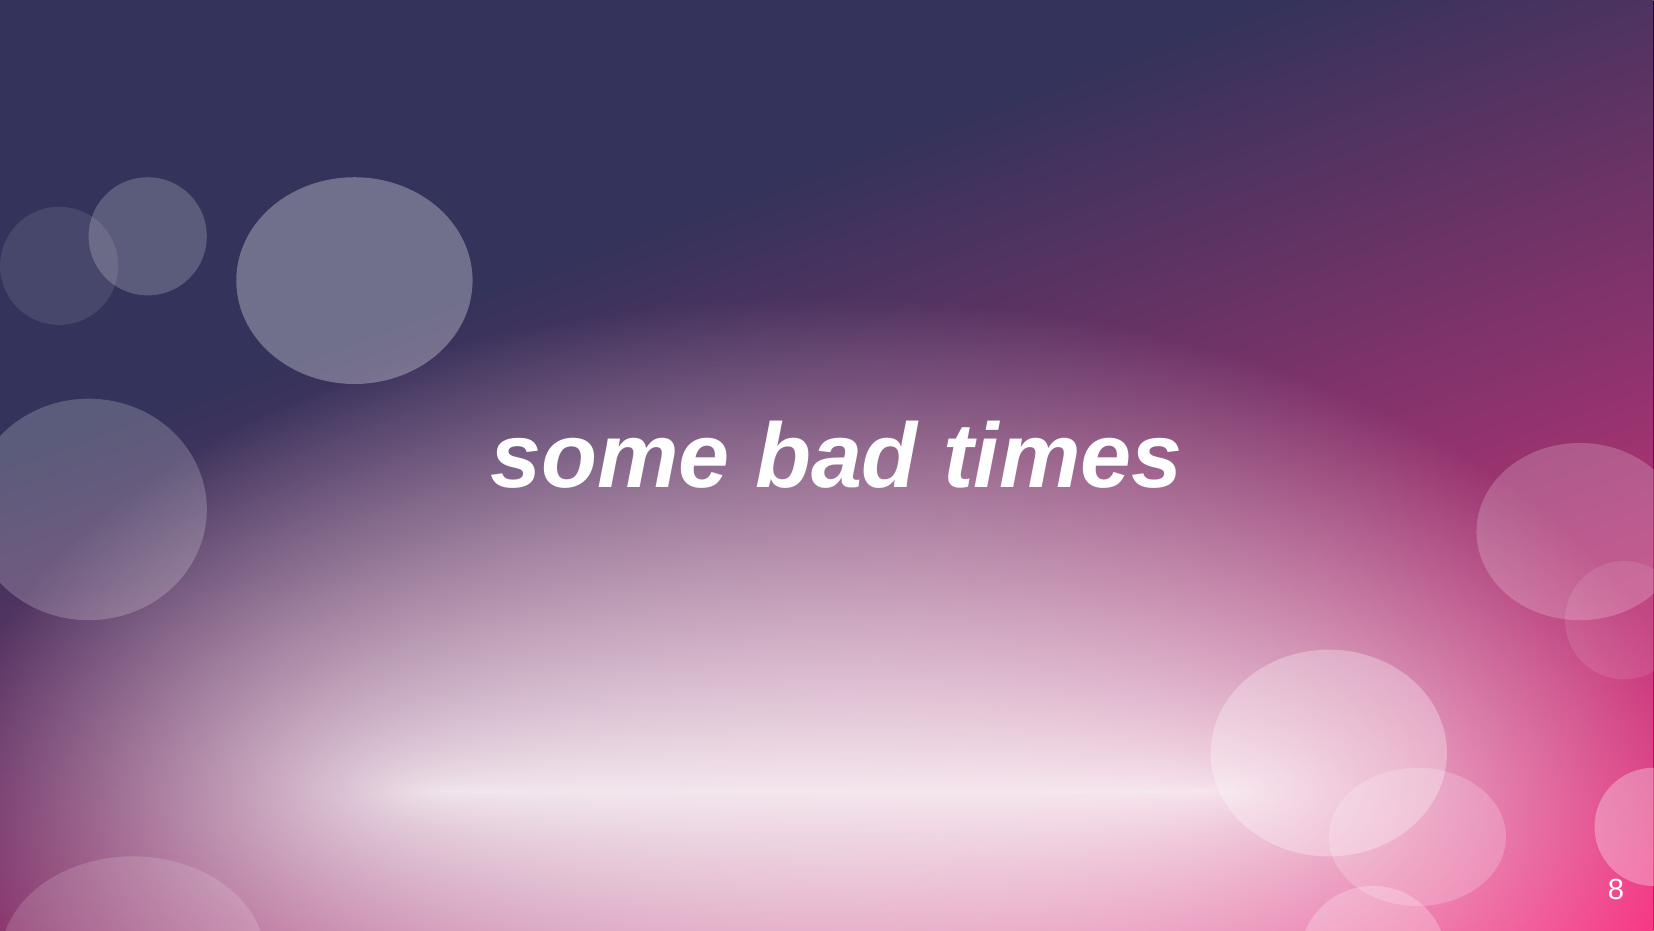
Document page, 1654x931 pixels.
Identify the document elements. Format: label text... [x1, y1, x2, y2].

title some bad times [98, 375, 1576, 538]
